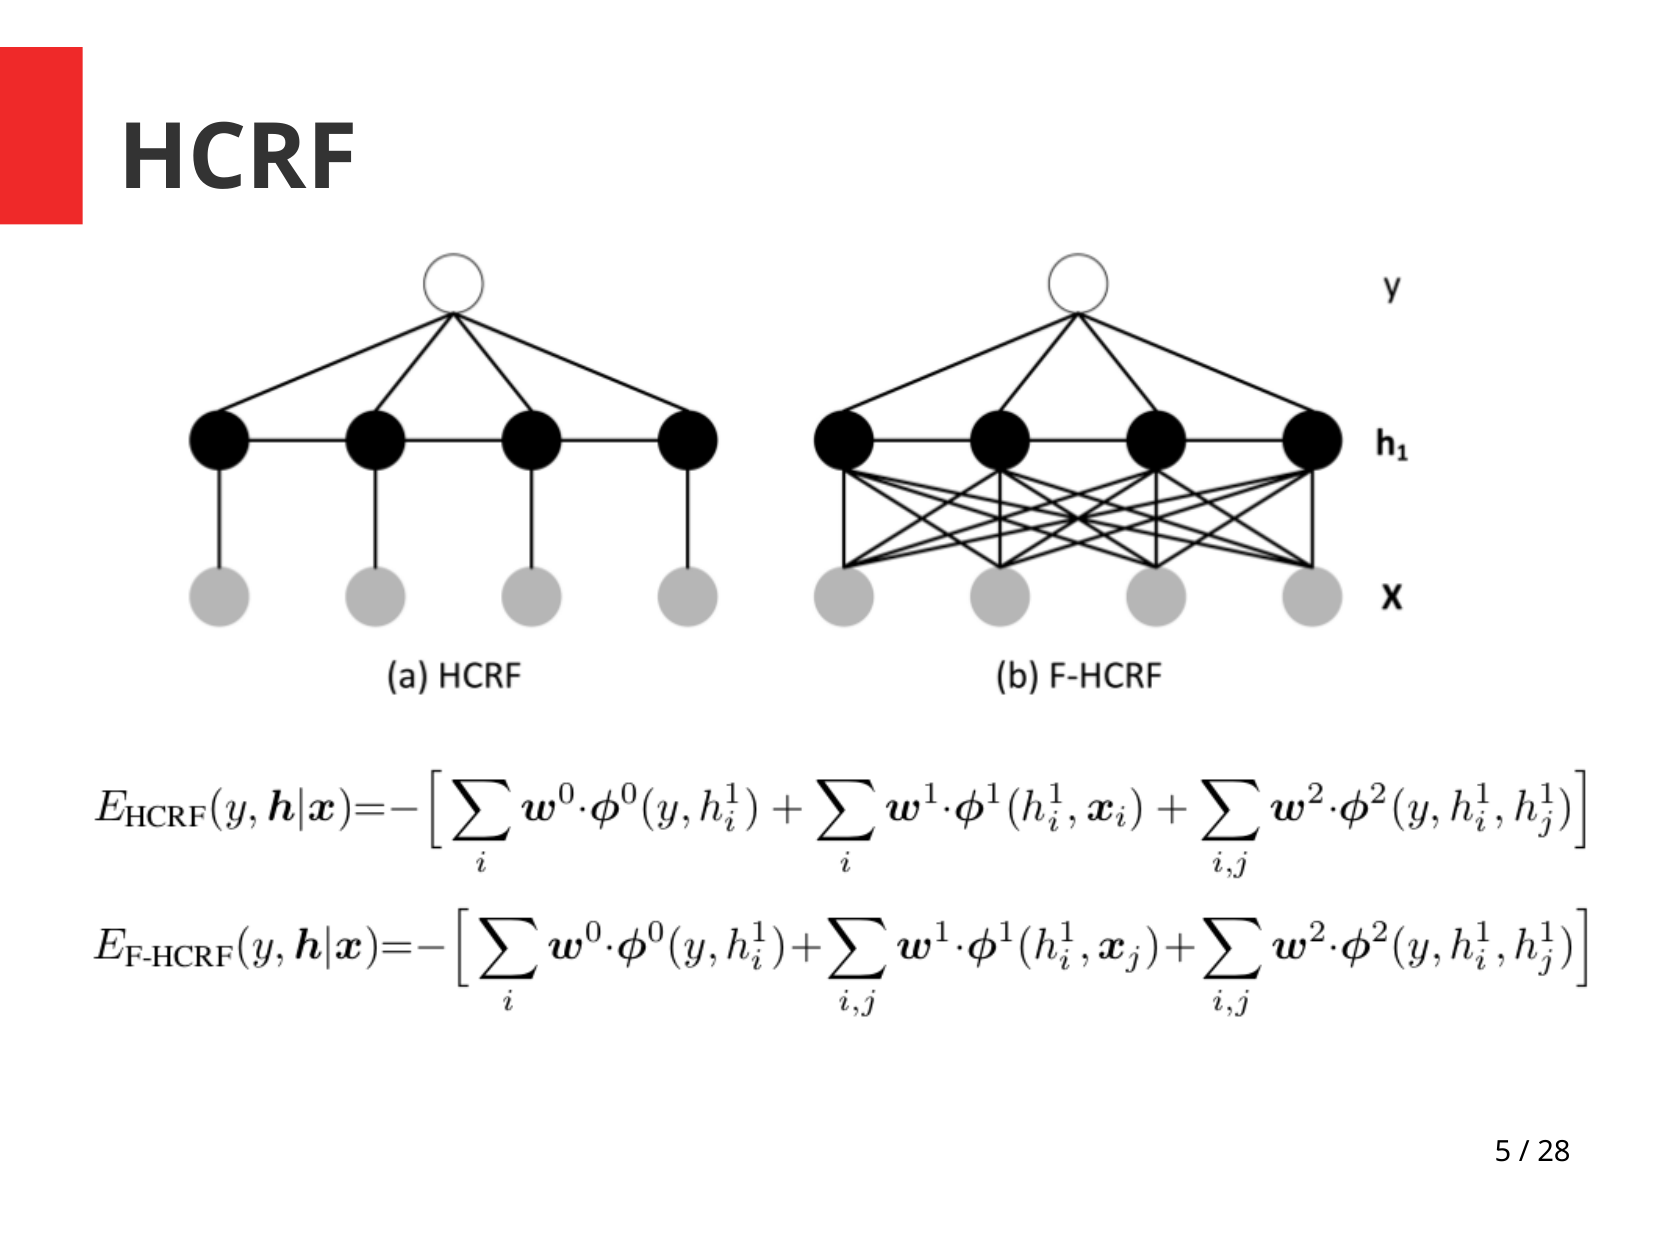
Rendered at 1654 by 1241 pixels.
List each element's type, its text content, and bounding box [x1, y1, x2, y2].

title HCRF [118, 49, 1571, 257]
picture [153, 236, 1438, 712]
picture [83, 893, 1595, 1023]
picture [81, 761, 1598, 884]
